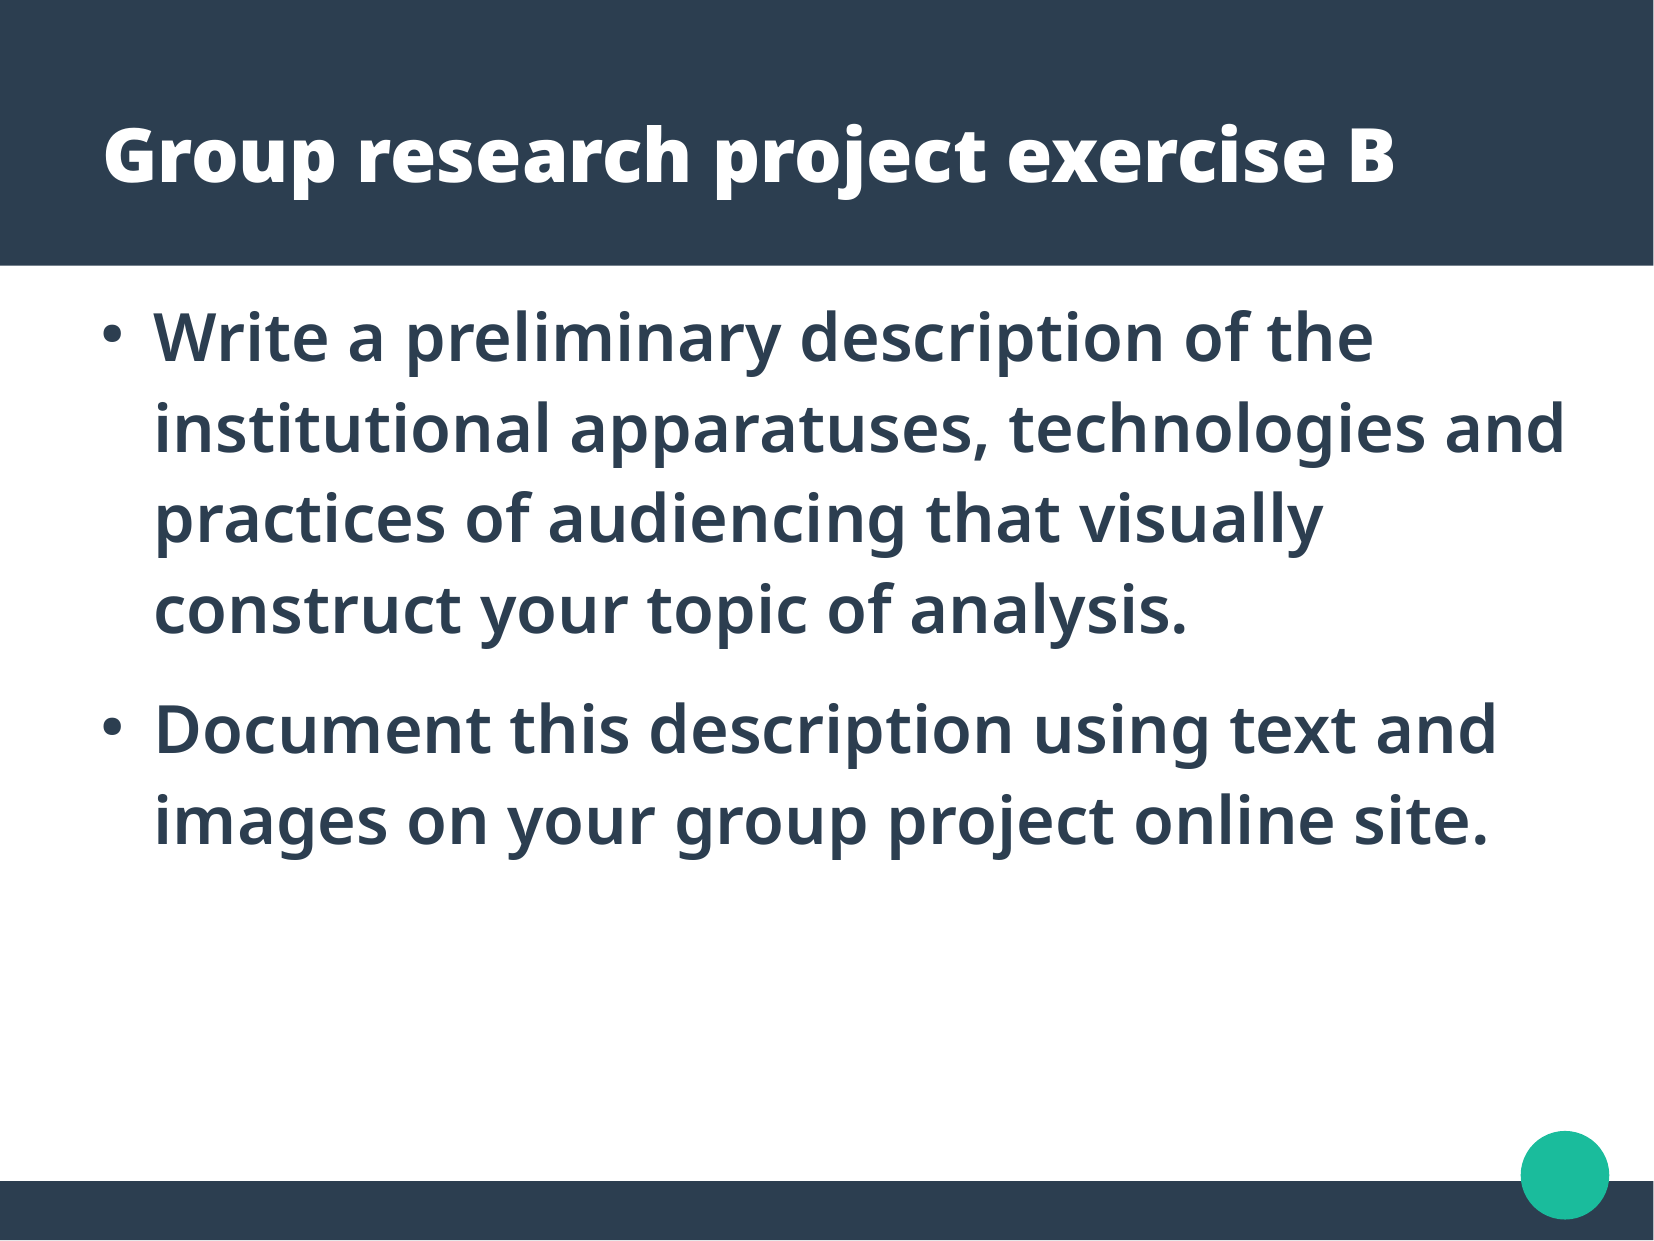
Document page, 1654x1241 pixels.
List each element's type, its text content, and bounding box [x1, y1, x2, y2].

title Group research project exercise B [82, 49, 1571, 257]
list Write a preliminary description of the institutional apparatuses, technologies and practices of audiencing that visually construct your topic of analysis. Document this description using text and images on your group project online site. [82, 290, 1571, 1010]
